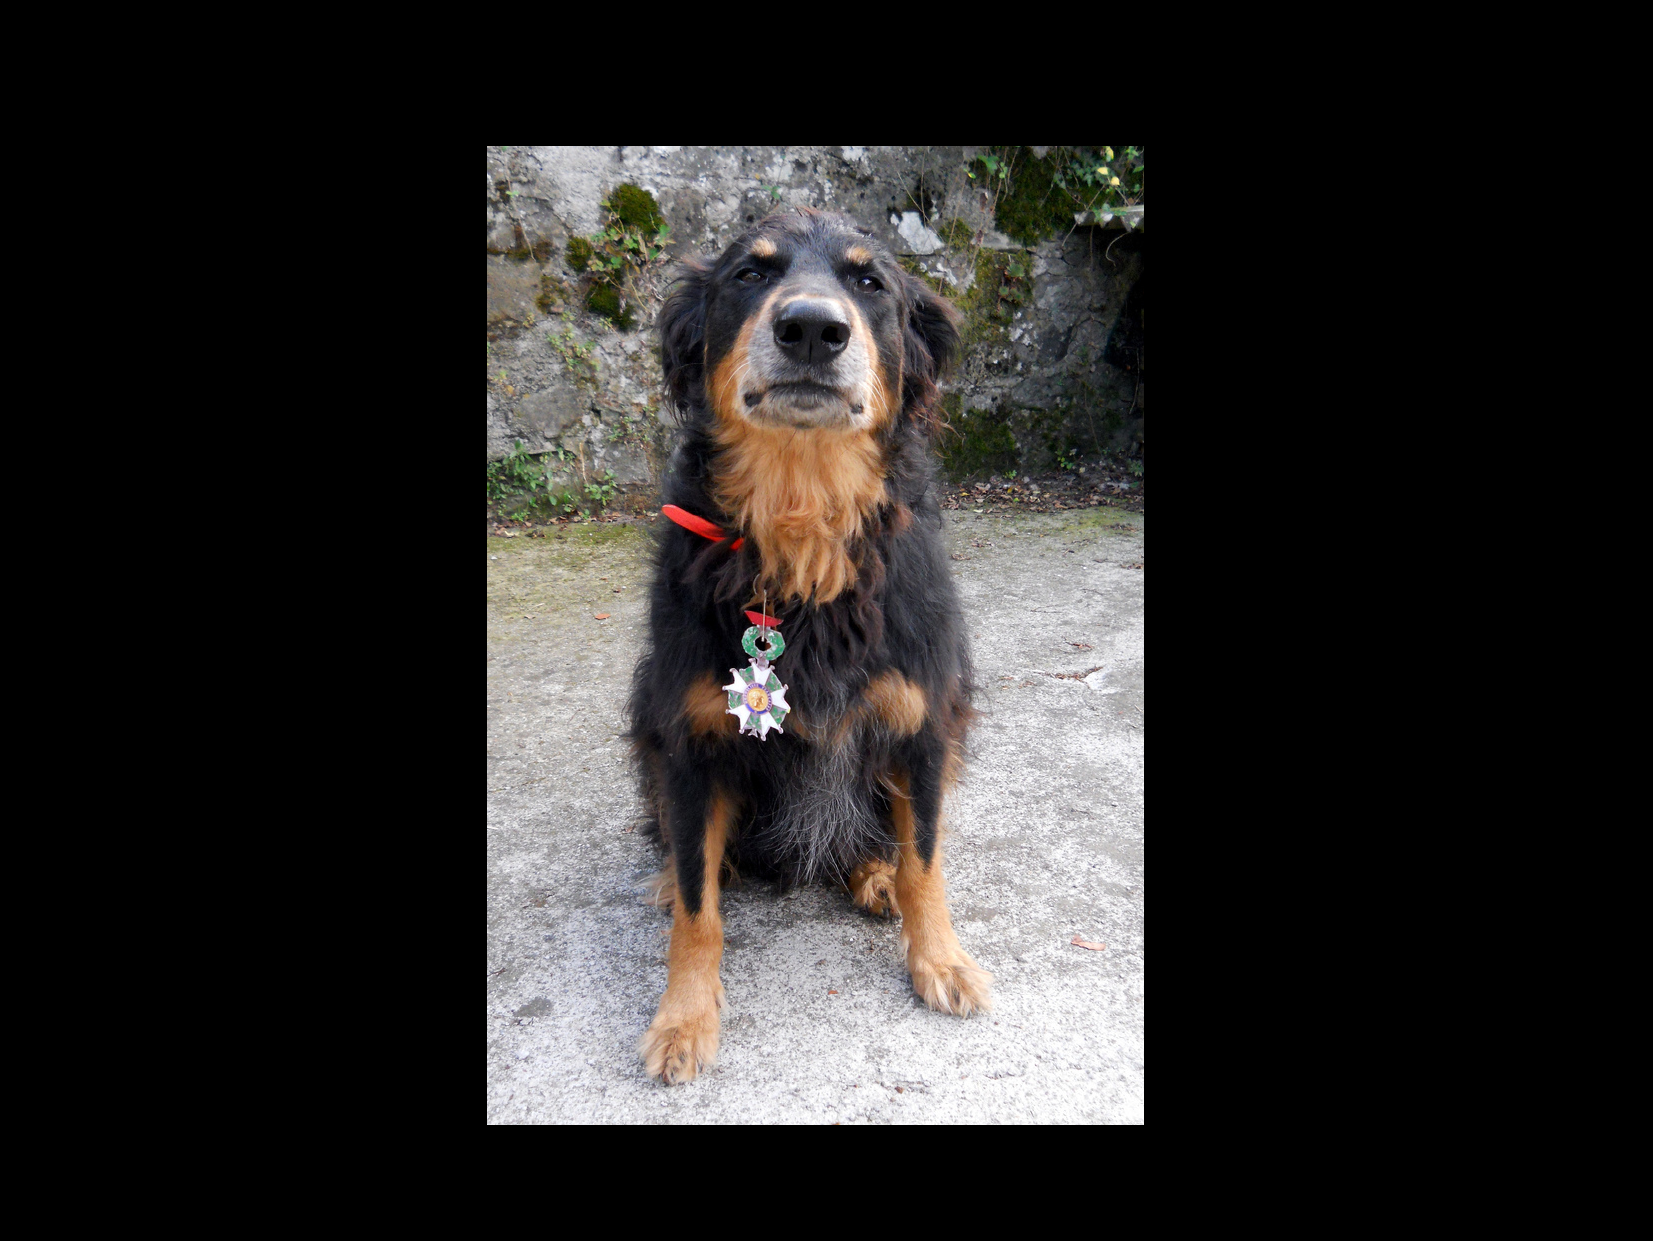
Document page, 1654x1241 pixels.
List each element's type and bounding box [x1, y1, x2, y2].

picture [487, 146, 1144, 1126]
